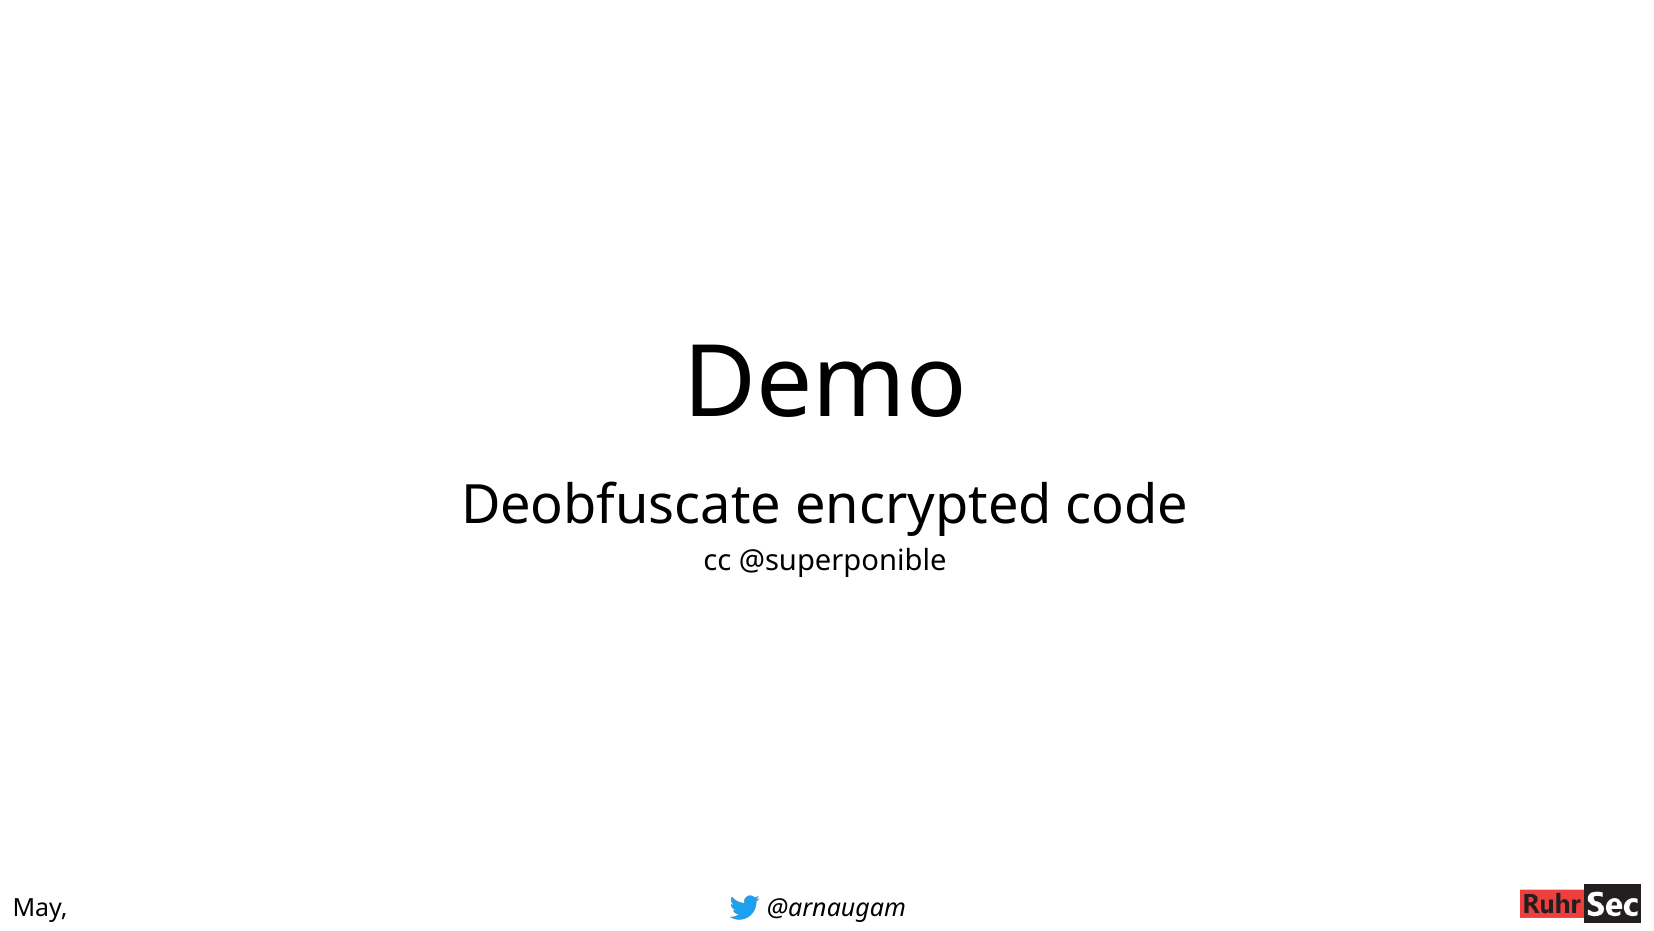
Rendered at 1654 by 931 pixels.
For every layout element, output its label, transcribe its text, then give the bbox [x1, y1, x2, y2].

title Demo [150, 300, 1501, 444]
title Deobfuscate encrypted code cc @superponible [150, 444, 1501, 601]
picture [1520, 884, 1641, 923]
picture [721, 884, 768, 931]
